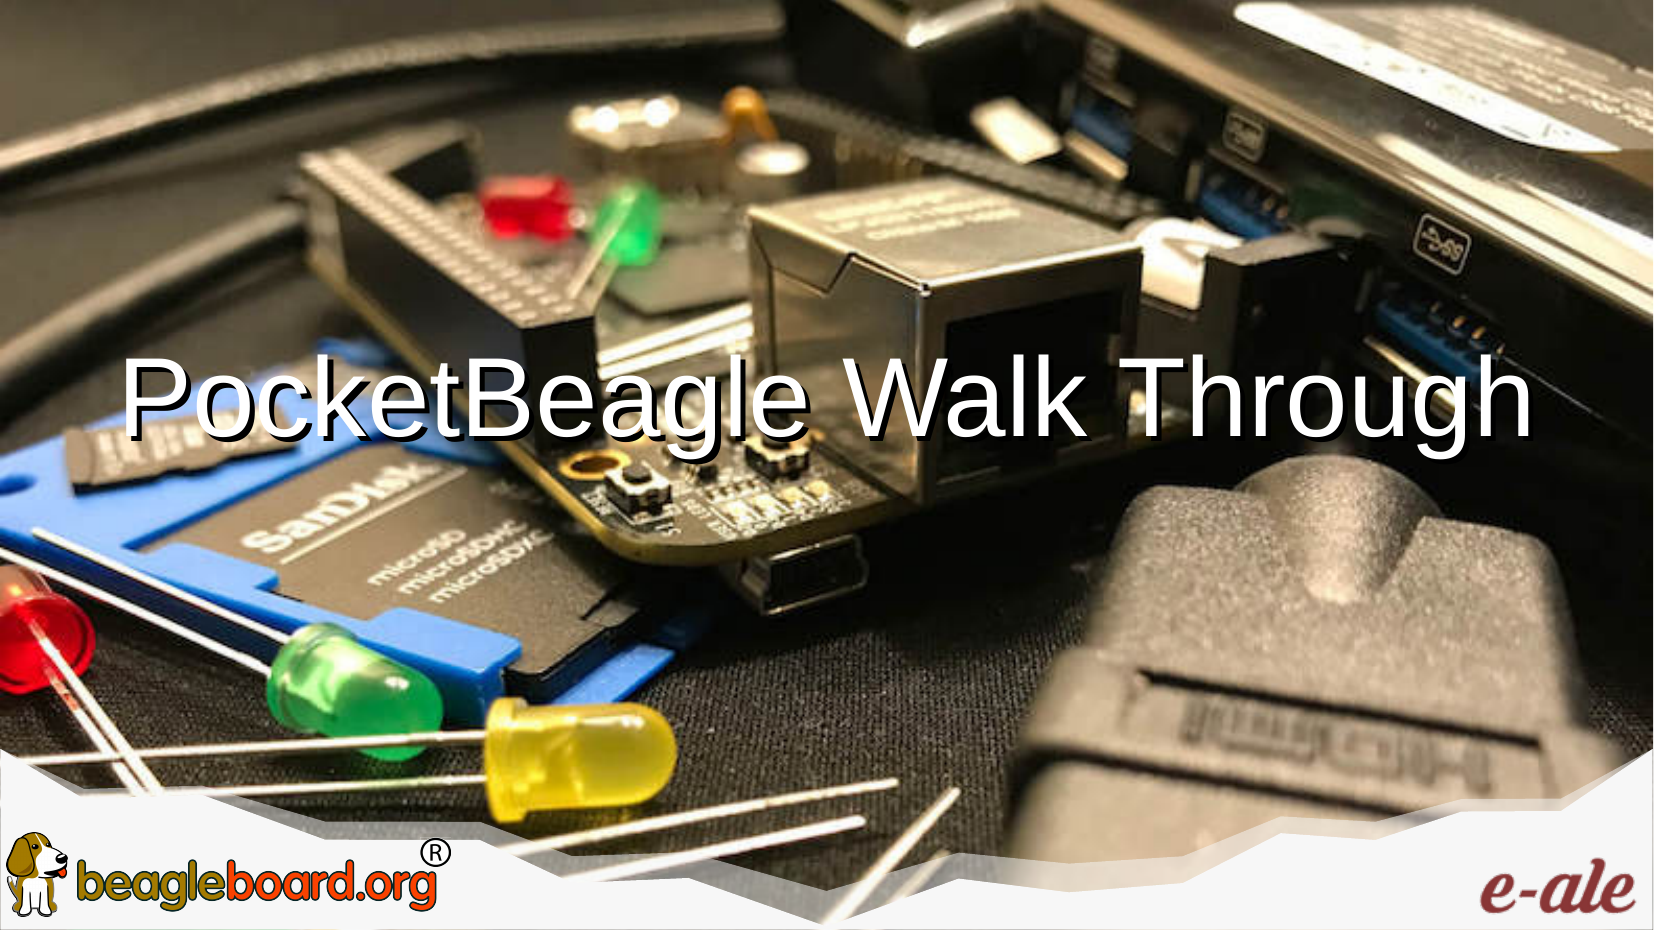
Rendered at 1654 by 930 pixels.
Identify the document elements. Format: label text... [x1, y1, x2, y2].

subtitle PocketBeagle Walk Through [82, 37, 1571, 757]
picture [0, 0, 1654, 930]
